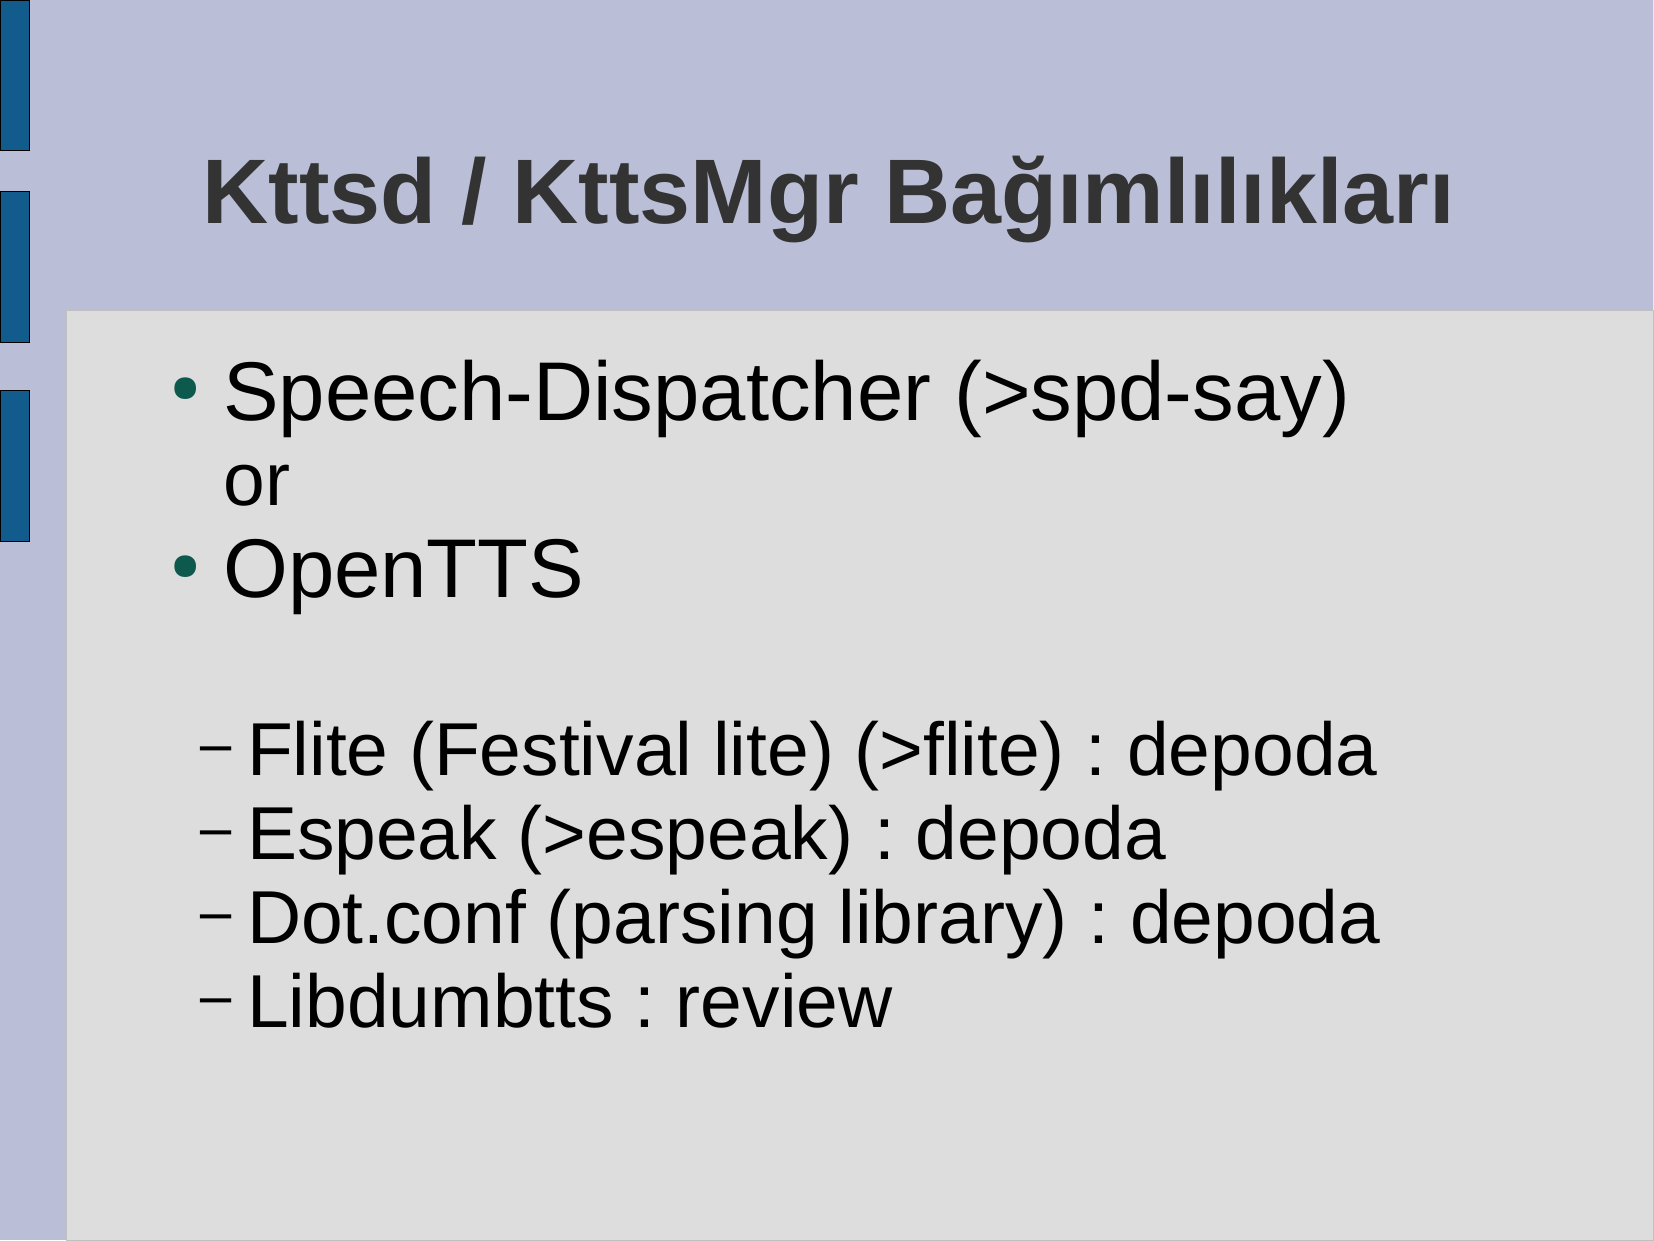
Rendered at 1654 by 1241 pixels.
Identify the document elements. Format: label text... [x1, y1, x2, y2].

title Kttsd / KttsMgr Bağımlılıkları [123, 88, 1536, 296]
list Speech-Dispatcher (>spd-say) or OpenTTS Flite (Festival lite) (>flite) : depoda Espeak (>espeak) : depoda Dot.conf (parsing library) : depoda Libdumbtts : review [152, 344, 1534, 1127]
